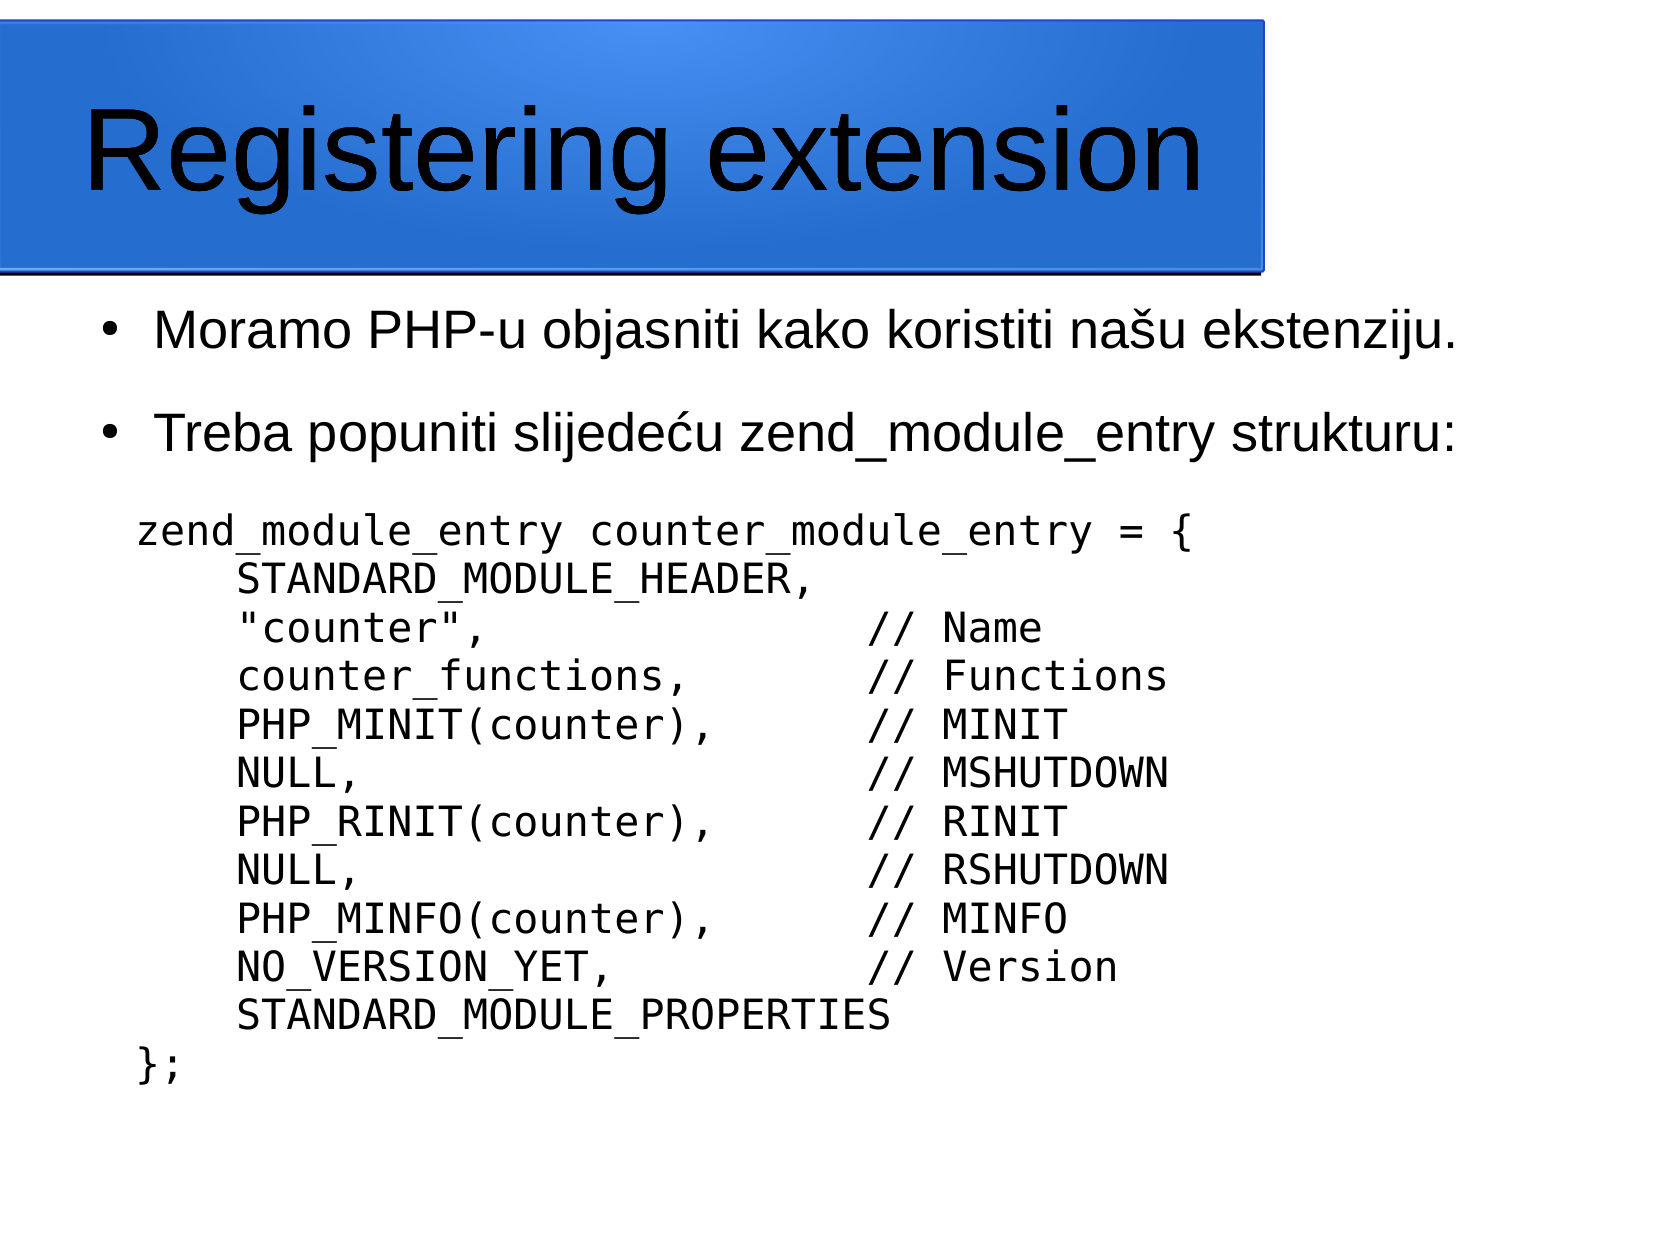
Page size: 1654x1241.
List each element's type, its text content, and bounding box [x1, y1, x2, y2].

title Registering extension [82, 47, 1235, 253]
list Moramo PHP-u objasniti kako koristiti našu ekstenziju. Treba popuniti slijedeću zend_module_entry strukturu: [82, 299, 1571, 1019]
title zend_module_entry counter_module_entry = { STANDARD_MODULE_HEADER, "counter", // Name counter_functions, // Functions PHP_MINIT(counter), // MINIT NULL, // MSHUTDOWN PHP_RINIT(counter), // RINIT NULL, // RSHUTDOWN PHP_MINFO(counter), // MINFO NO_VERSION_YET, // Version STANDARD_MODULE_PROPERTIES }; [135, 485, 1471, 1110]
